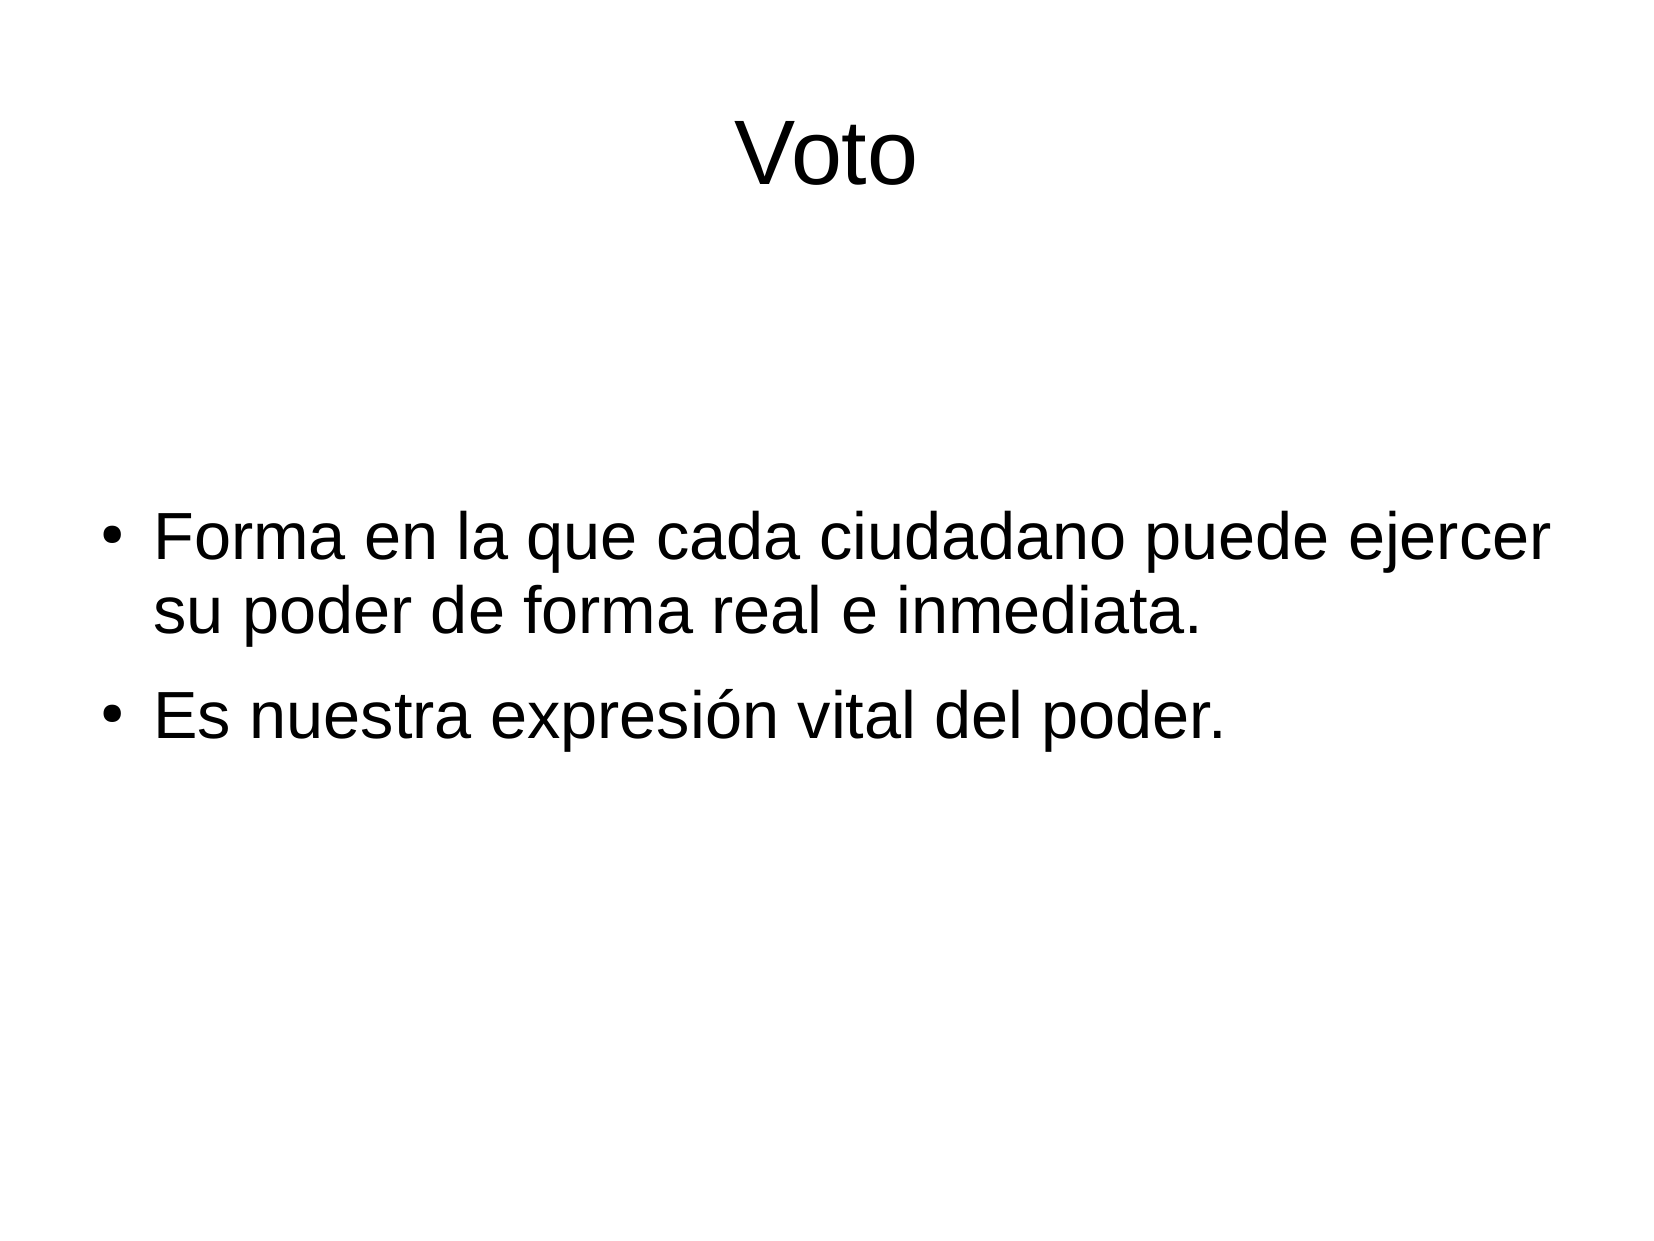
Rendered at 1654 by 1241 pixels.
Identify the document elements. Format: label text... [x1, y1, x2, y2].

list Forma en la que cada ciudadano puede ejercer su poder de forma real e inmediata. Es nuestra expresión vital del poder. [82, 290, 1571, 1109]
title Voto [82, 49, 1571, 257]
